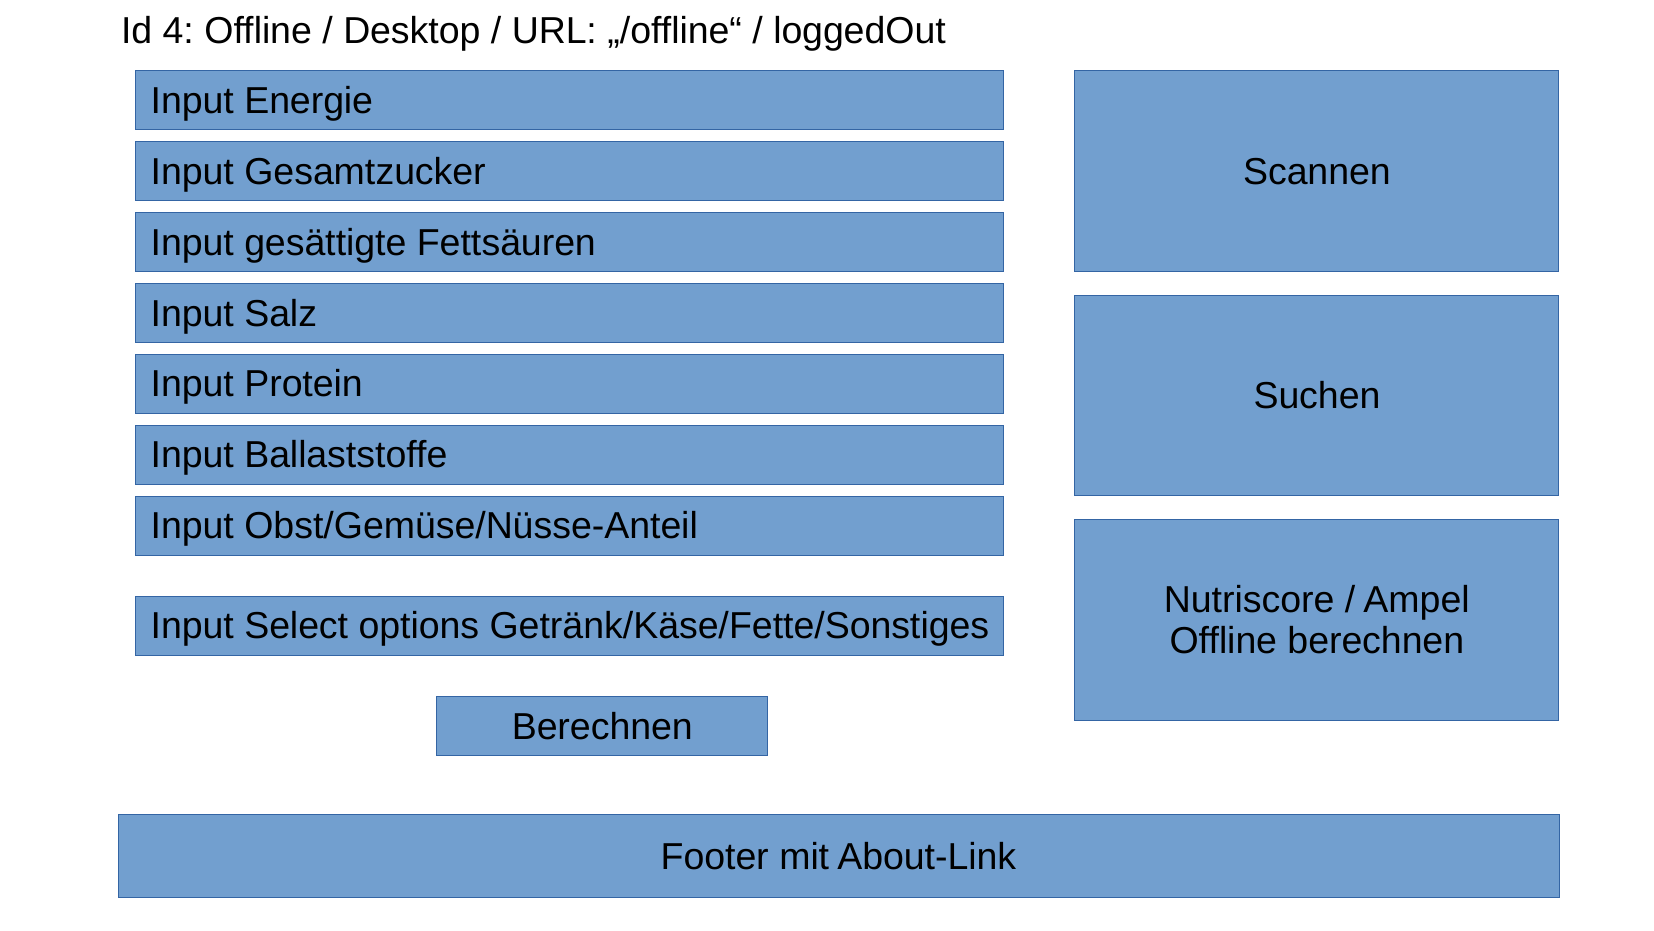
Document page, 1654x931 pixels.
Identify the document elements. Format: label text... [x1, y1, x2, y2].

text_box Scannen [1074, 95, 1559, 272]
text_box Input Protein [135, 354, 1004, 414]
text_box Input Salz [135, 283, 1004, 343]
text_box Input gesättigte Fettsäuren [135, 212, 1004, 272]
text_box Id 4: Offline / Desktop / URL: „/offline“ / loggedOut [106, 2, 1560, 95]
text_box Footer mit About-Link [118, 814, 1560, 898]
text_box Input Ballaststoffe [135, 425, 1004, 485]
text_box Input Select options Getränk/Käse/Fette/Sonstiges [135, 596, 1004, 656]
text_box Input Energie [135, 70, 1004, 130]
text_box Suchen [1074, 295, 1559, 496]
text_box Nutriscore / Ampel Offline berechnen [1074, 519, 1559, 721]
text_box Input Obst/Gemüse/Nüsse-Anteil [135, 496, 1004, 556]
text_box Berechnen [436, 696, 768, 756]
text_box Input Gesamtzucker [135, 141, 1004, 201]
